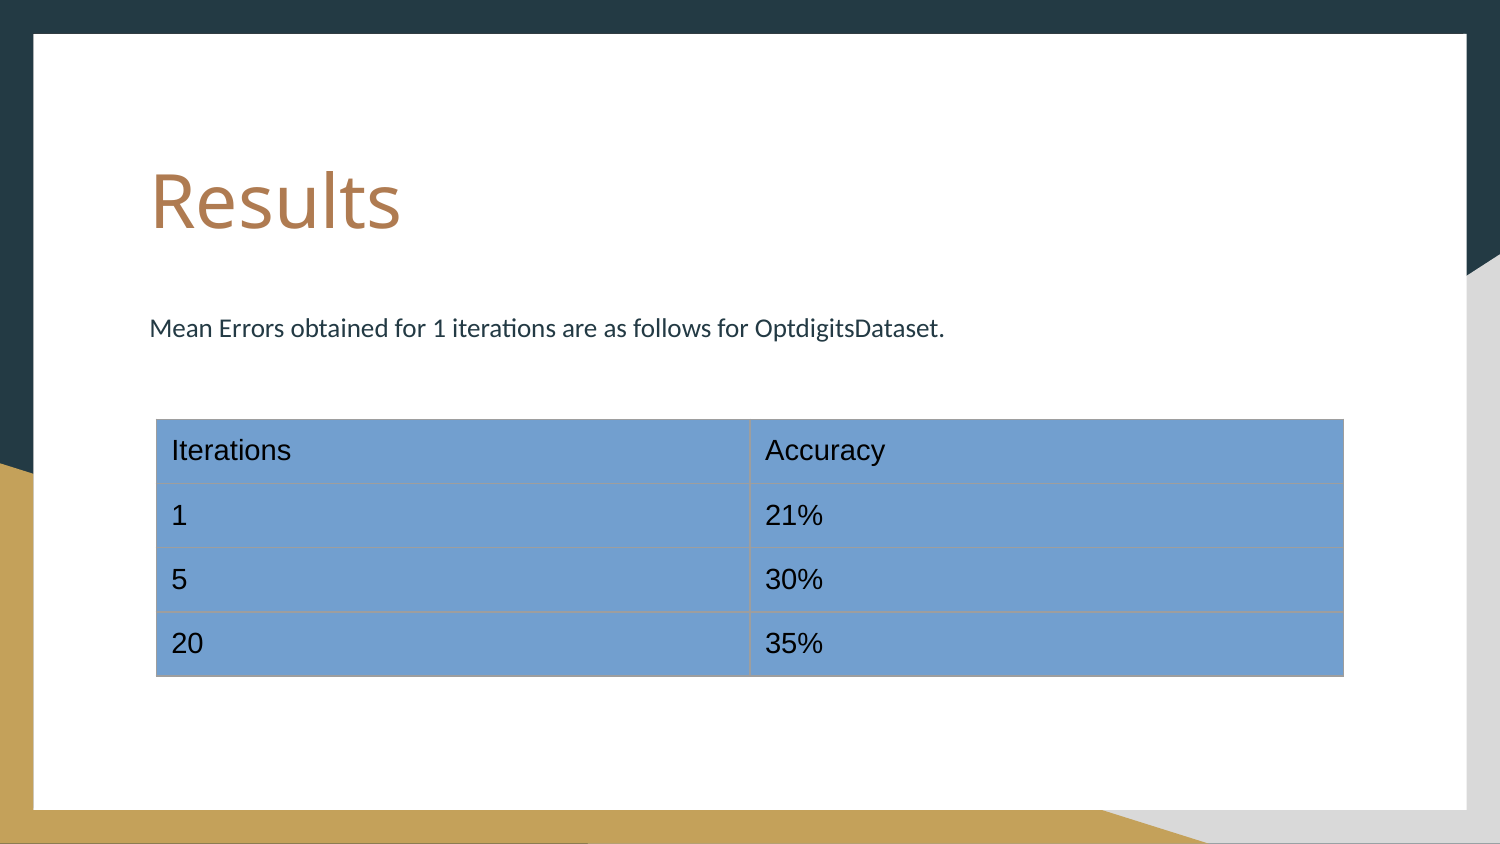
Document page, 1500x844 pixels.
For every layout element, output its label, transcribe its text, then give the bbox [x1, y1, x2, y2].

table_cell 1 [157, 484, 749, 547]
table_cell 21% [751, 484, 1343, 547]
table_cell 35% [751, 613, 1343, 675]
table_cell 20 [157, 613, 749, 675]
table_header Iterations [157, 420, 749, 483]
list Mean Errors obtained for 1 iterations are as follows for OptdigitsDataset. [134, 295, 1366, 790]
table_header Accuracy [751, 420, 1343, 483]
table_cell 5 [157, 548, 749, 611]
title Results [134, 138, 1366, 295]
table_cell 30% [751, 548, 1343, 611]
